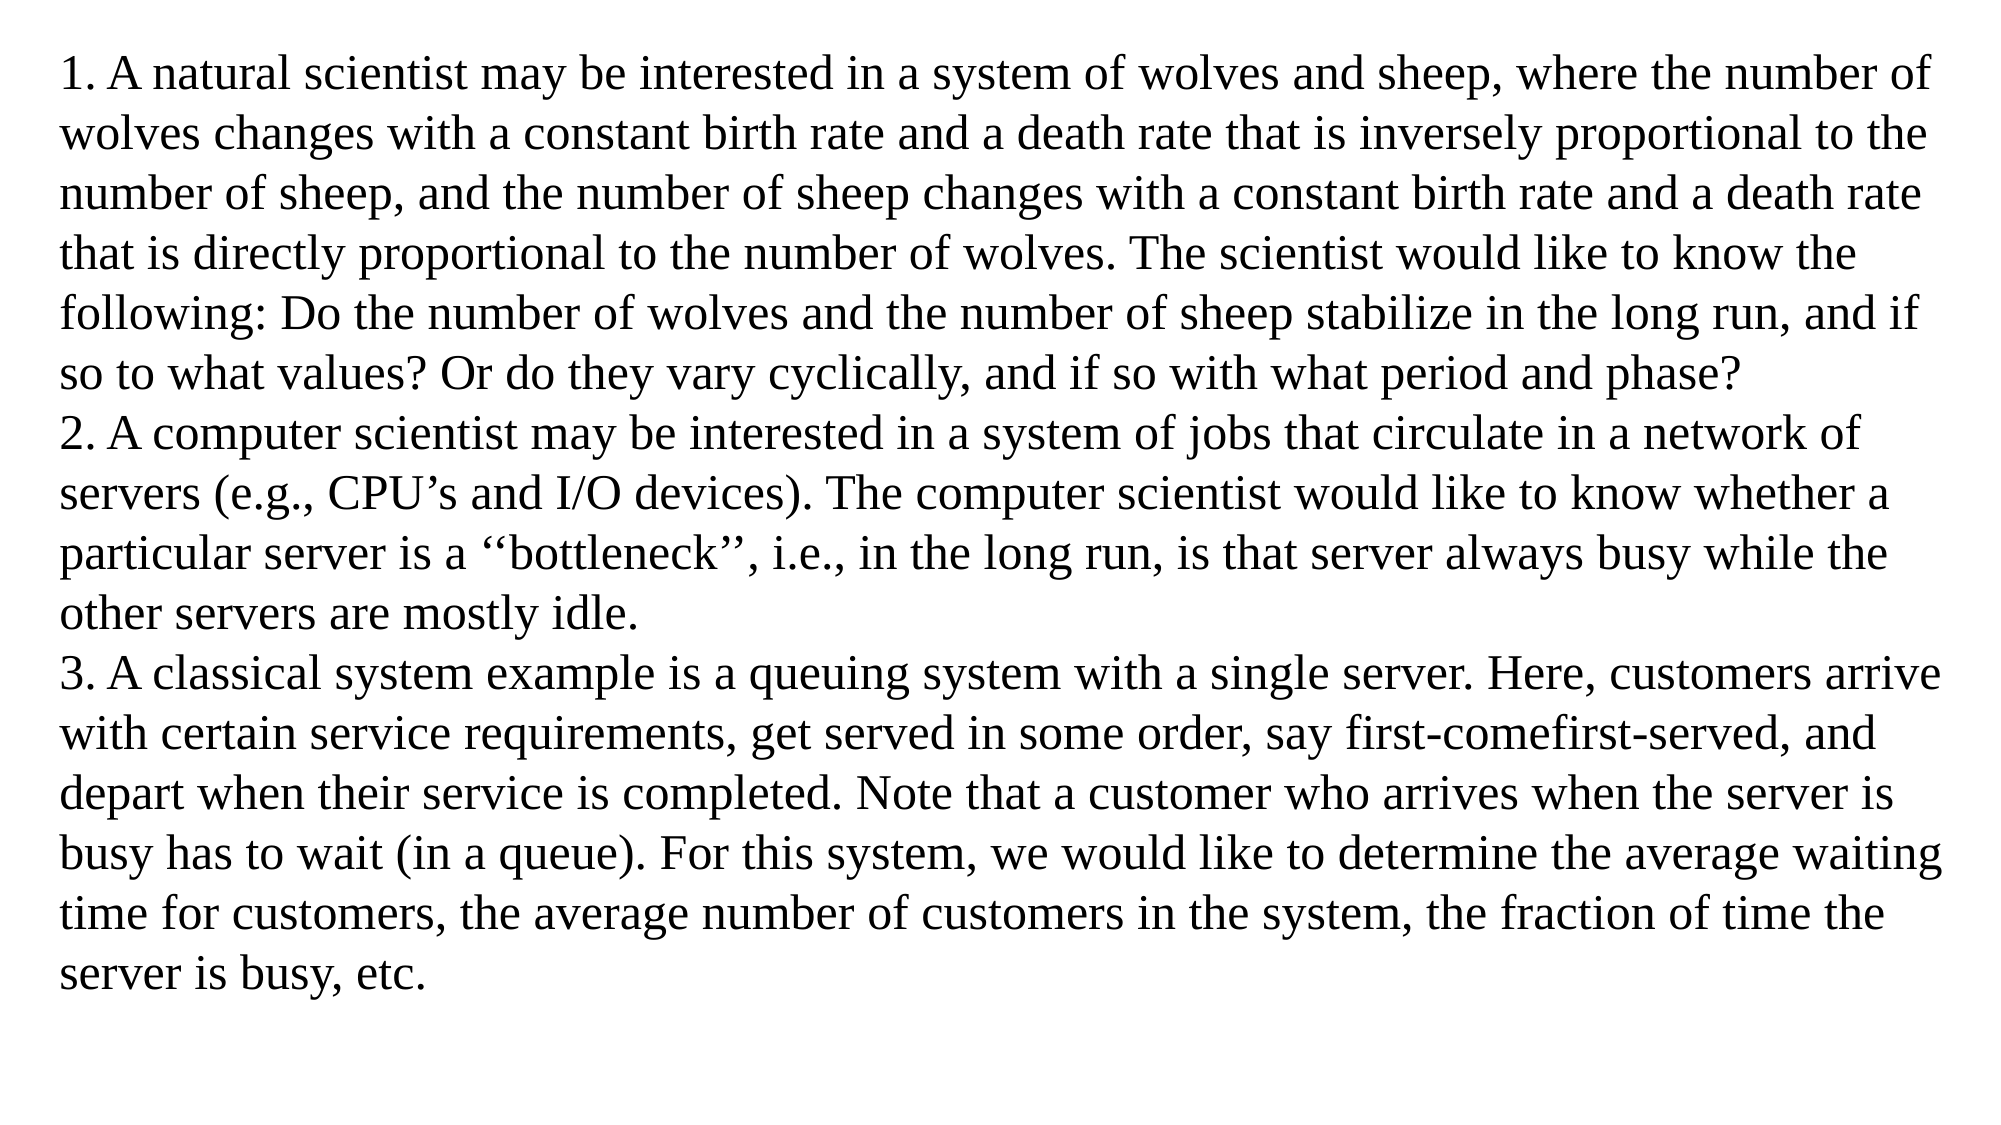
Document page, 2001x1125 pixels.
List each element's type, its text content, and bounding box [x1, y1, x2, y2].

text_box 1. A natural scientist may be interested in a system of wolves and sheep, where the number of wolves changes with a constant birth rate and a death rate that is inversely proportional to the number of sheep, and the number of sheep changes with a constant birth rate and a death rate that is directly proportional to the number of wolves. The scientist would like to know the following: Do the number of wolves and the number of sheep stabilize in the long run, and if so to what values? Or do they vary cyclically, and if so with what period and phase? 2. A computer scientist may be interested in a system of jobs that circulate in a network of servers (e.g., CPU’s and I/O devices). The computer scientist would like to know whether a particular server is a ‘‘bottleneck’’, i.e., in the long run, is that server always busy while the other servers are mostly idle. 3. A classical system example is a queuing system with a single server. Here, customers arrive with certain service requirements, get served in some order, say first-comefirst-served, and depart when their service is completed. Note that a customer who arrives when the server is busy has to wait (in a queue). For this system, we would like to determine the average waiting time for customers, the average number of customers in the system, the fraction of time the server is busy, etc. [44, 32, 1975, 1007]
